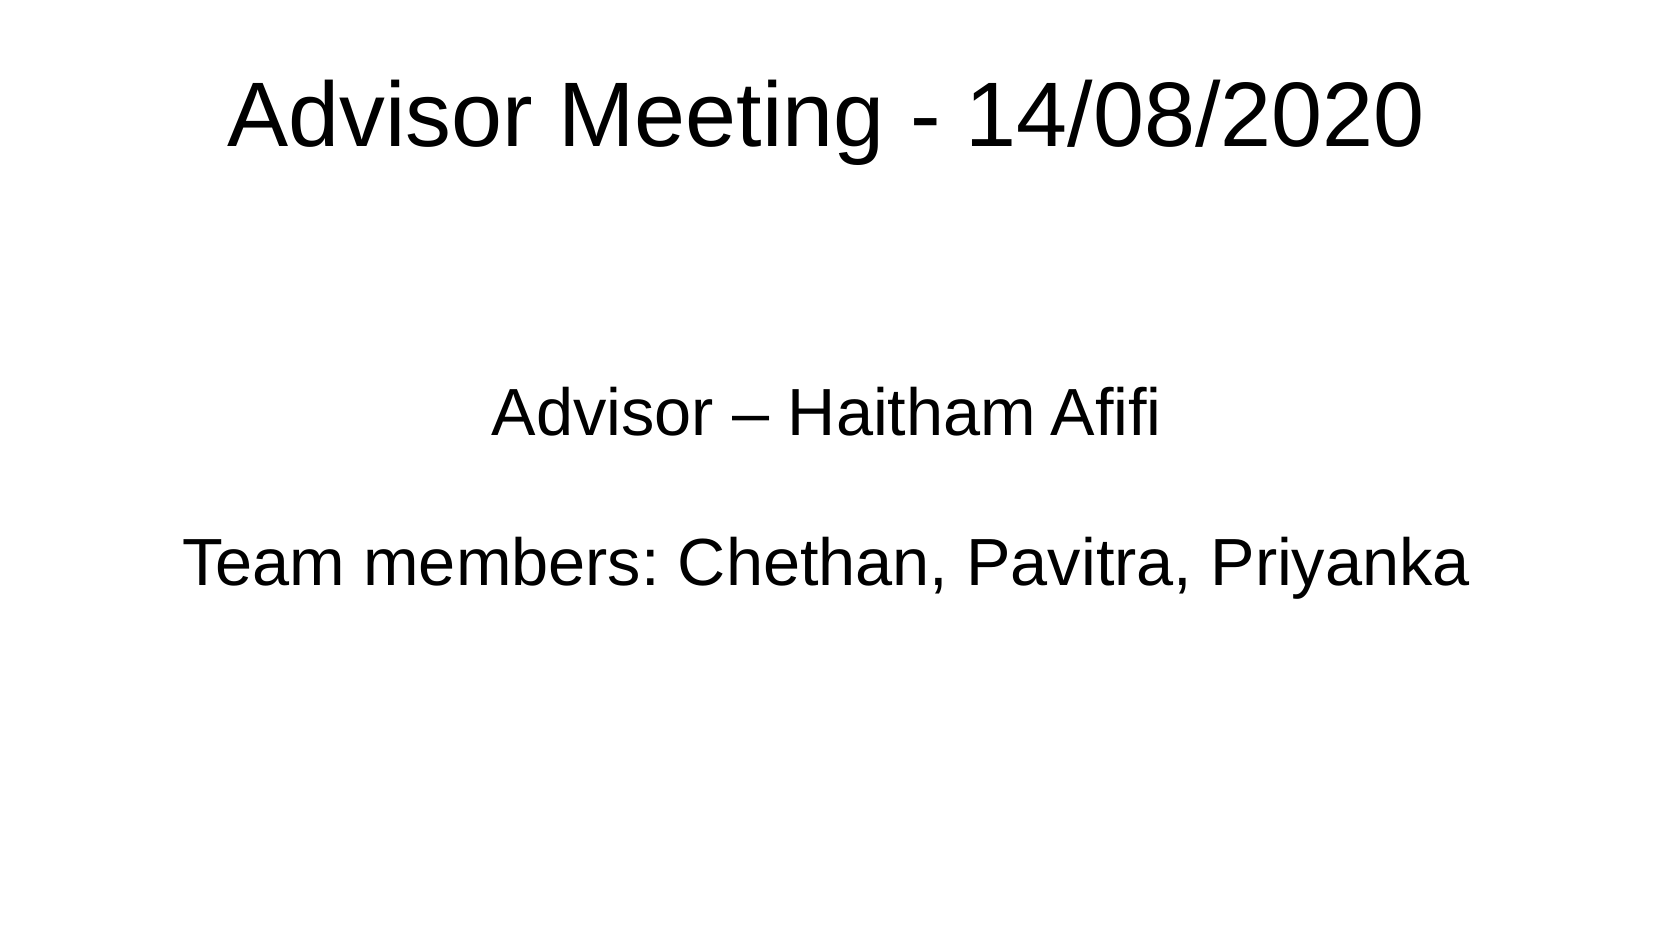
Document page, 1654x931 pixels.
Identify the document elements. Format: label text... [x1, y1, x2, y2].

title Advisor Meeting - 14/08/2020 [82, 37, 1571, 193]
subtitle Advisor – Haitham Afifi Team members: Chethan, Pavitra, Priyanka [82, 217, 1571, 758]
